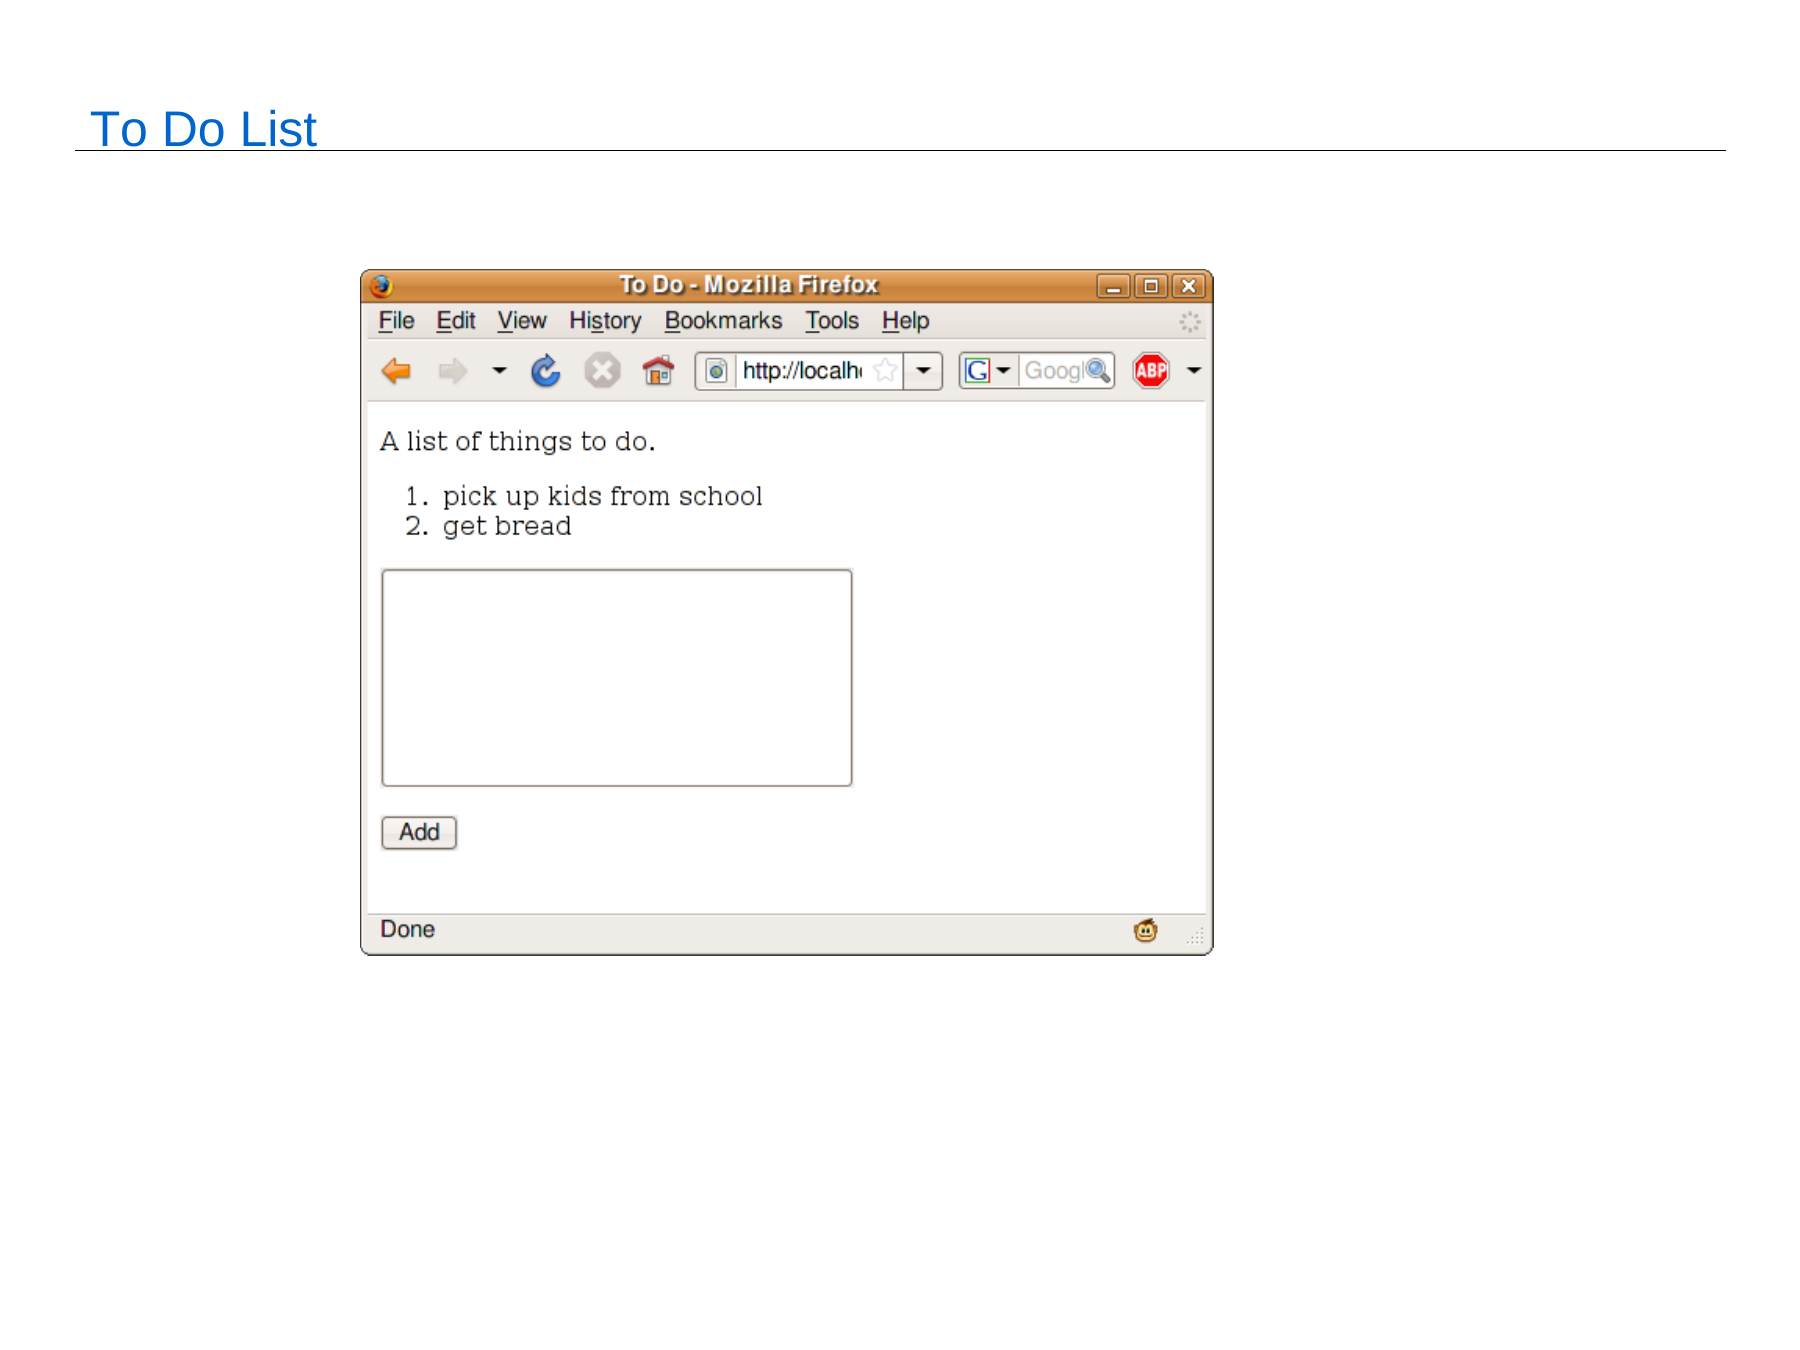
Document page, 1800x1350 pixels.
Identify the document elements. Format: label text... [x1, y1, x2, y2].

picture [360, 269, 1214, 956]
title To Do List [89, 71, 1489, 165]
